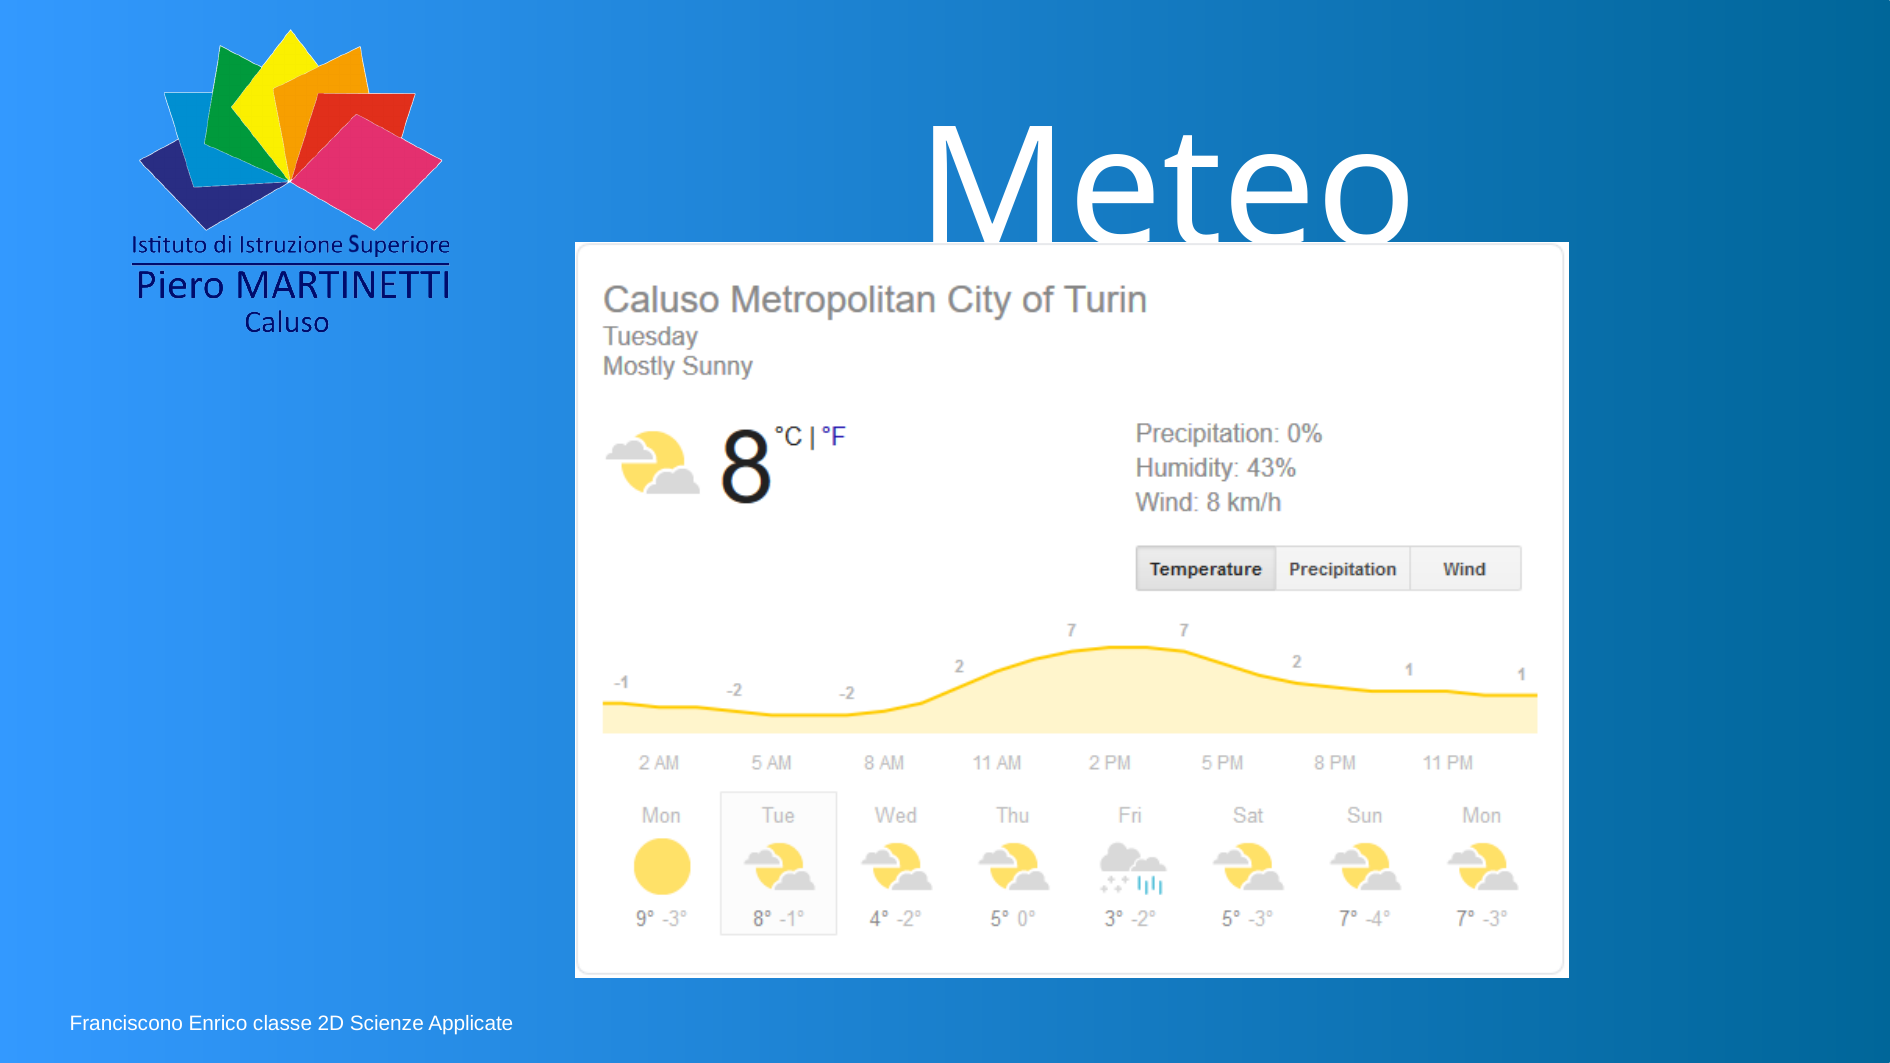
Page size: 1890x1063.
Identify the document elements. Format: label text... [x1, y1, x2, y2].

text_box Meteo [591, 59, 1760, 268]
picture [0, 23, 1569, 978]
text_box Franciscono Enrico classe 2D Scienze Applicate [54, 1004, 628, 1063]
